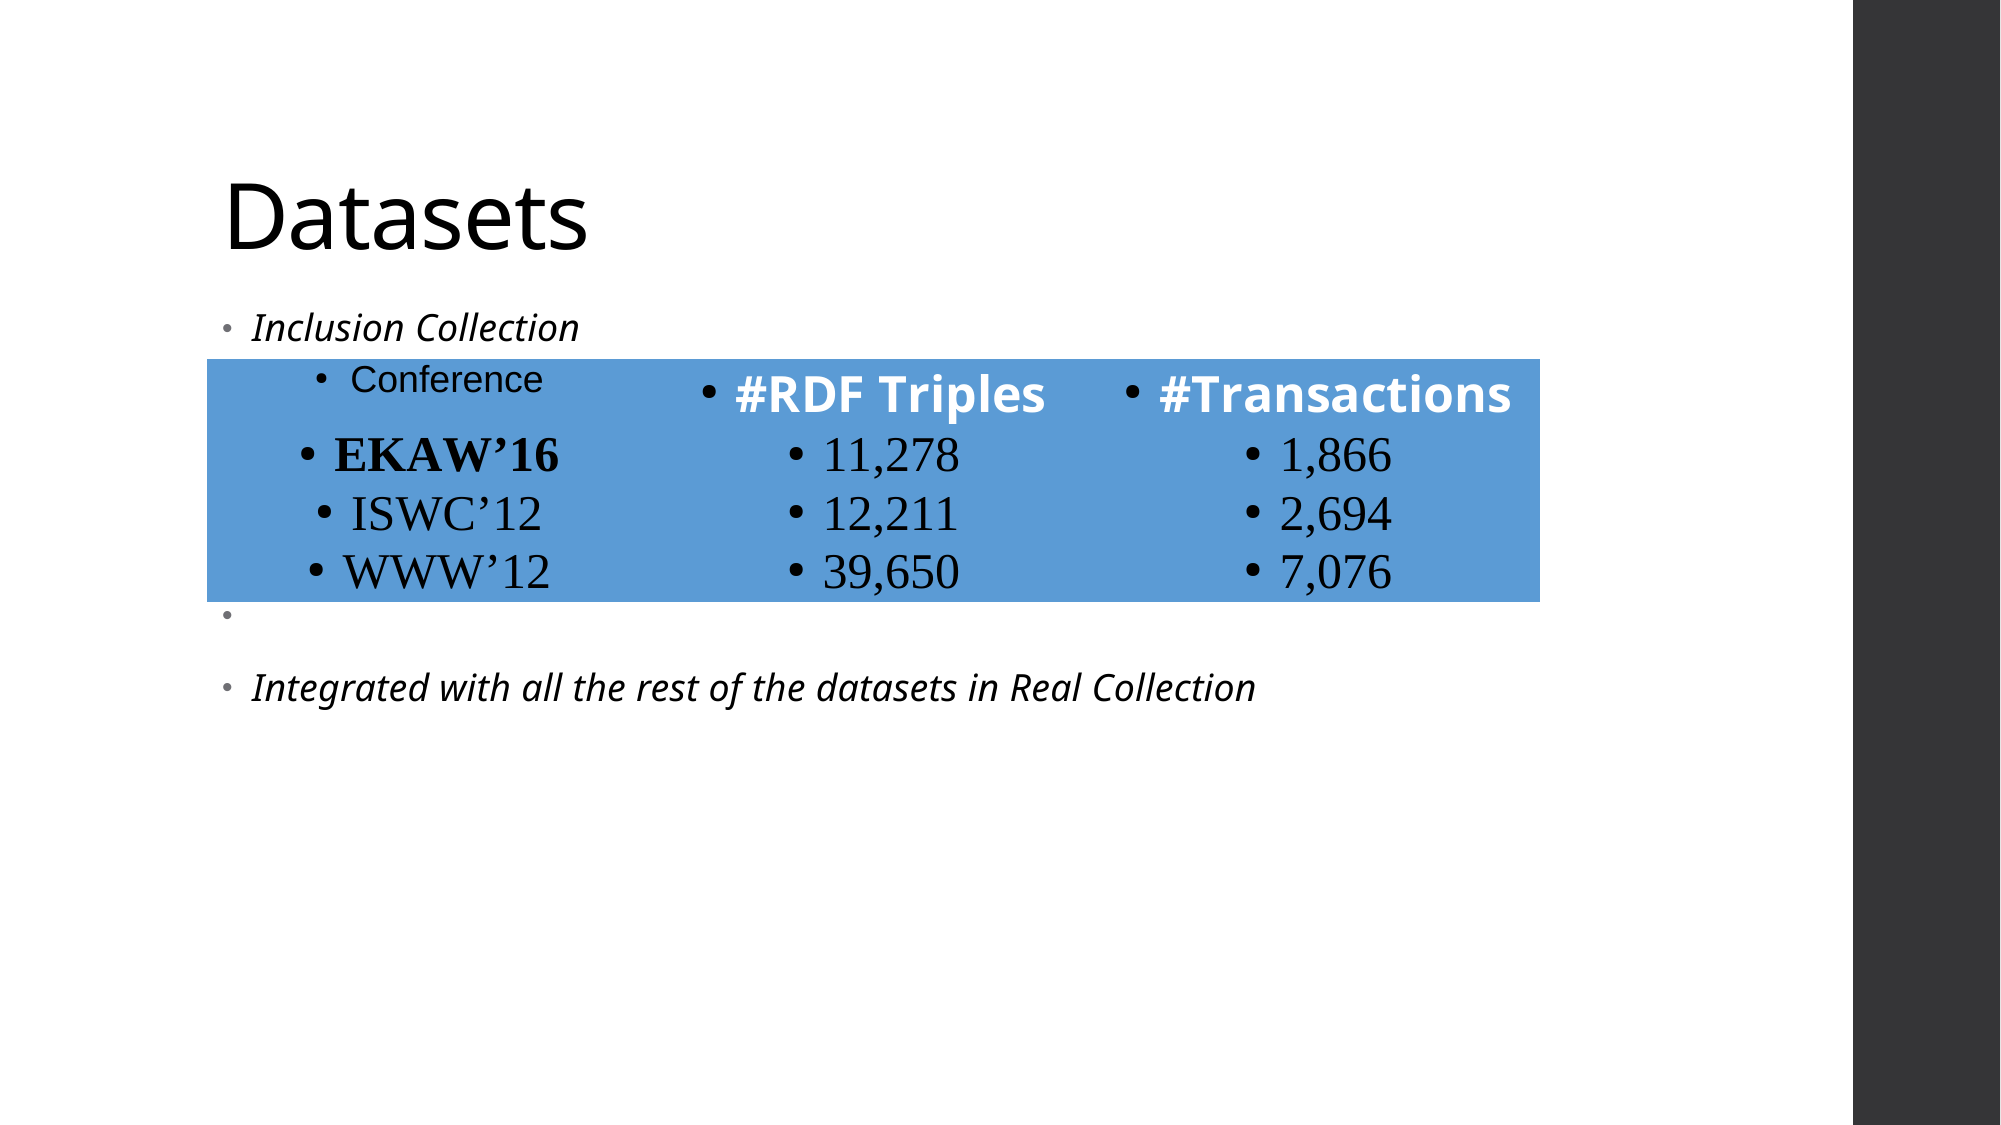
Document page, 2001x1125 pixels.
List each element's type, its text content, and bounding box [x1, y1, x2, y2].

table_cell WWW’12 [207, 544, 651, 602]
table_cell 11,278 [651, 427, 1096, 486]
table_cell 1,866 [1096, 427, 1540, 486]
title Datasets [206, 60, 1797, 278]
table_cell 12,211 [651, 486, 1096, 544]
table_cell 2,694 [1096, 486, 1540, 544]
table_cell 7,076 [1096, 544, 1540, 602]
table_header #Transactions [1096, 359, 1540, 427]
list Inclusion Collection Integrated with all the rest of the datasets in Real Collection [206, 299, 1617, 1014]
table_cell EKAW’16 [207, 427, 651, 486]
table_header Conference [207, 359, 651, 427]
table_cell 39,650 [651, 544, 1096, 602]
table_header #RDF Triples [651, 359, 1096, 427]
table_cell ISWC’12 [207, 486, 651, 544]
